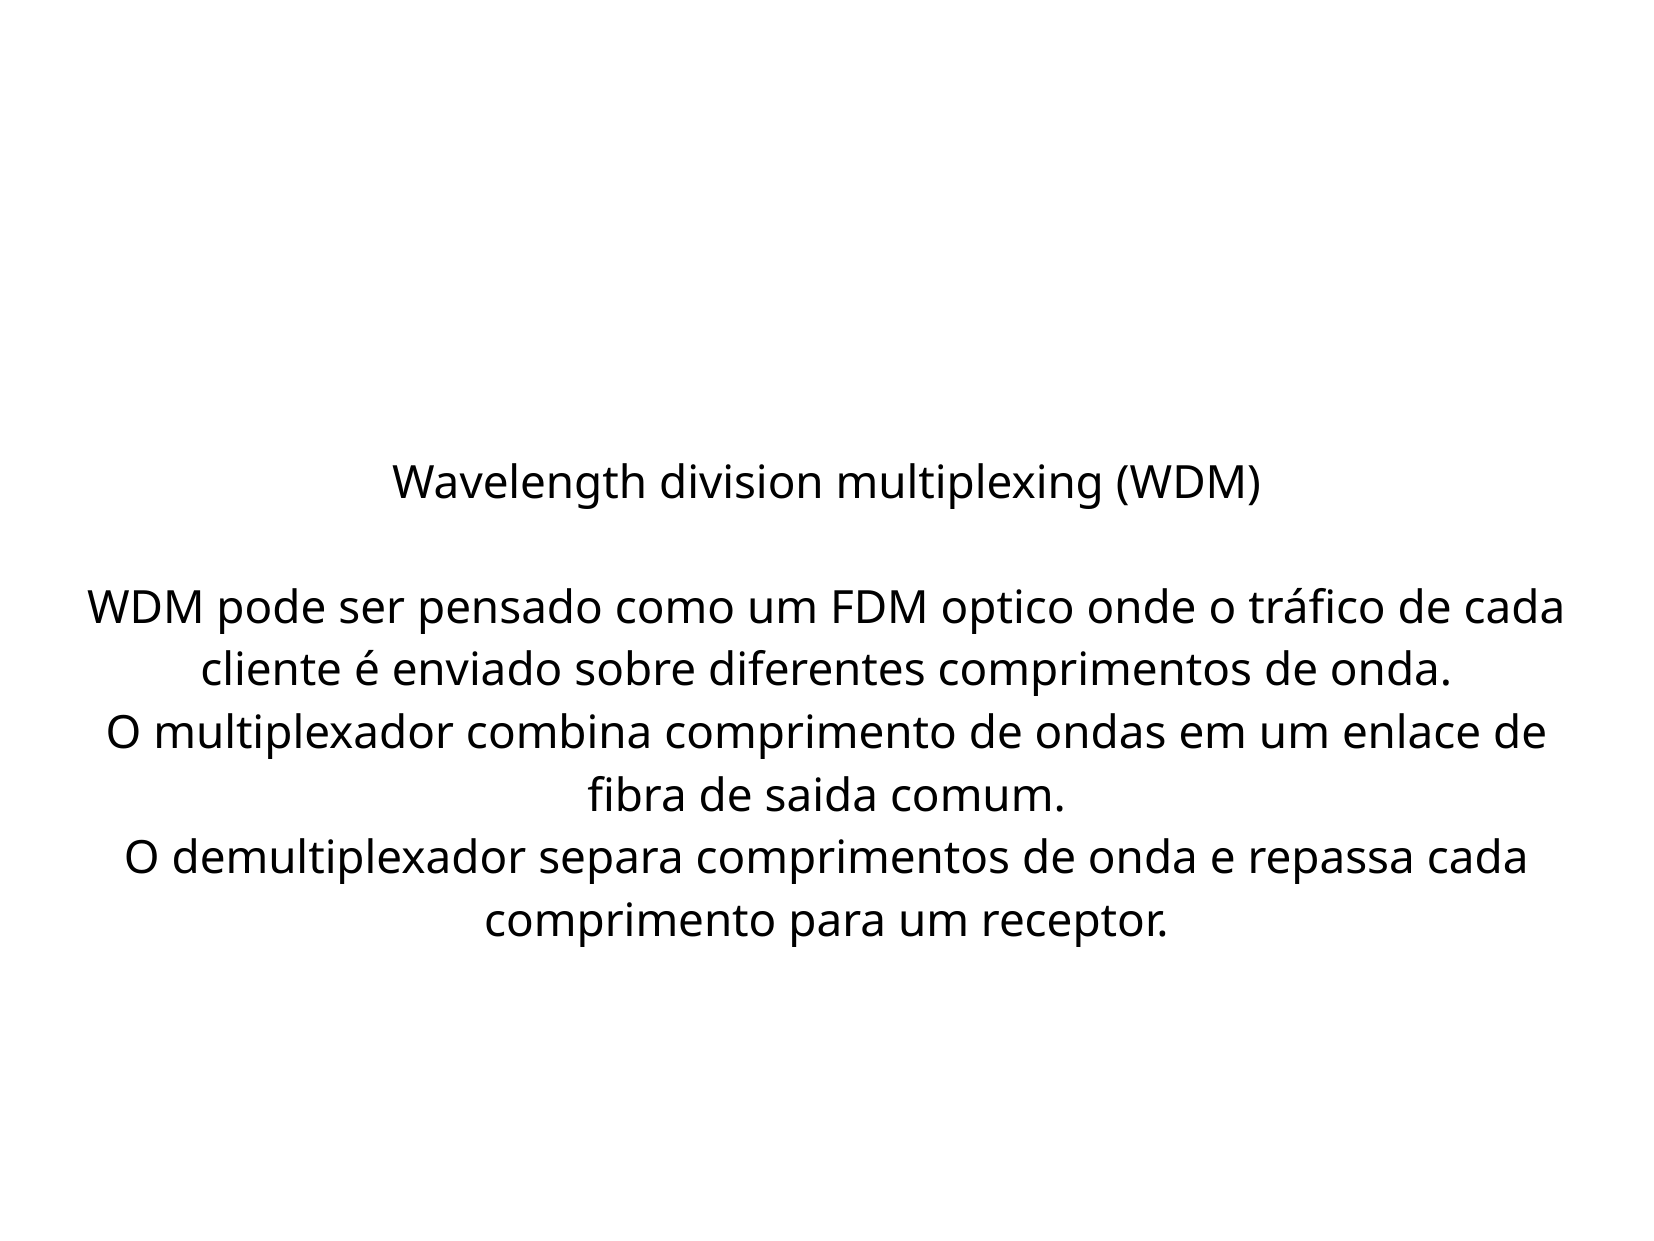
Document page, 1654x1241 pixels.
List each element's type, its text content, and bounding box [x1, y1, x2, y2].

subtitle Wavelength division multiplexing (WDM) WDM pode ser pensado como um FDM optico onde o tráfico de cada cliente é enviado sobre diferentes comprimentos de onda. O multiplexador combina comprimento de ondas em um enlace de fibra de saida comum. O demultiplexador separa comprimentos de onda e repassa cada comprimento para um receptor. [82, 297, 1571, 1102]
